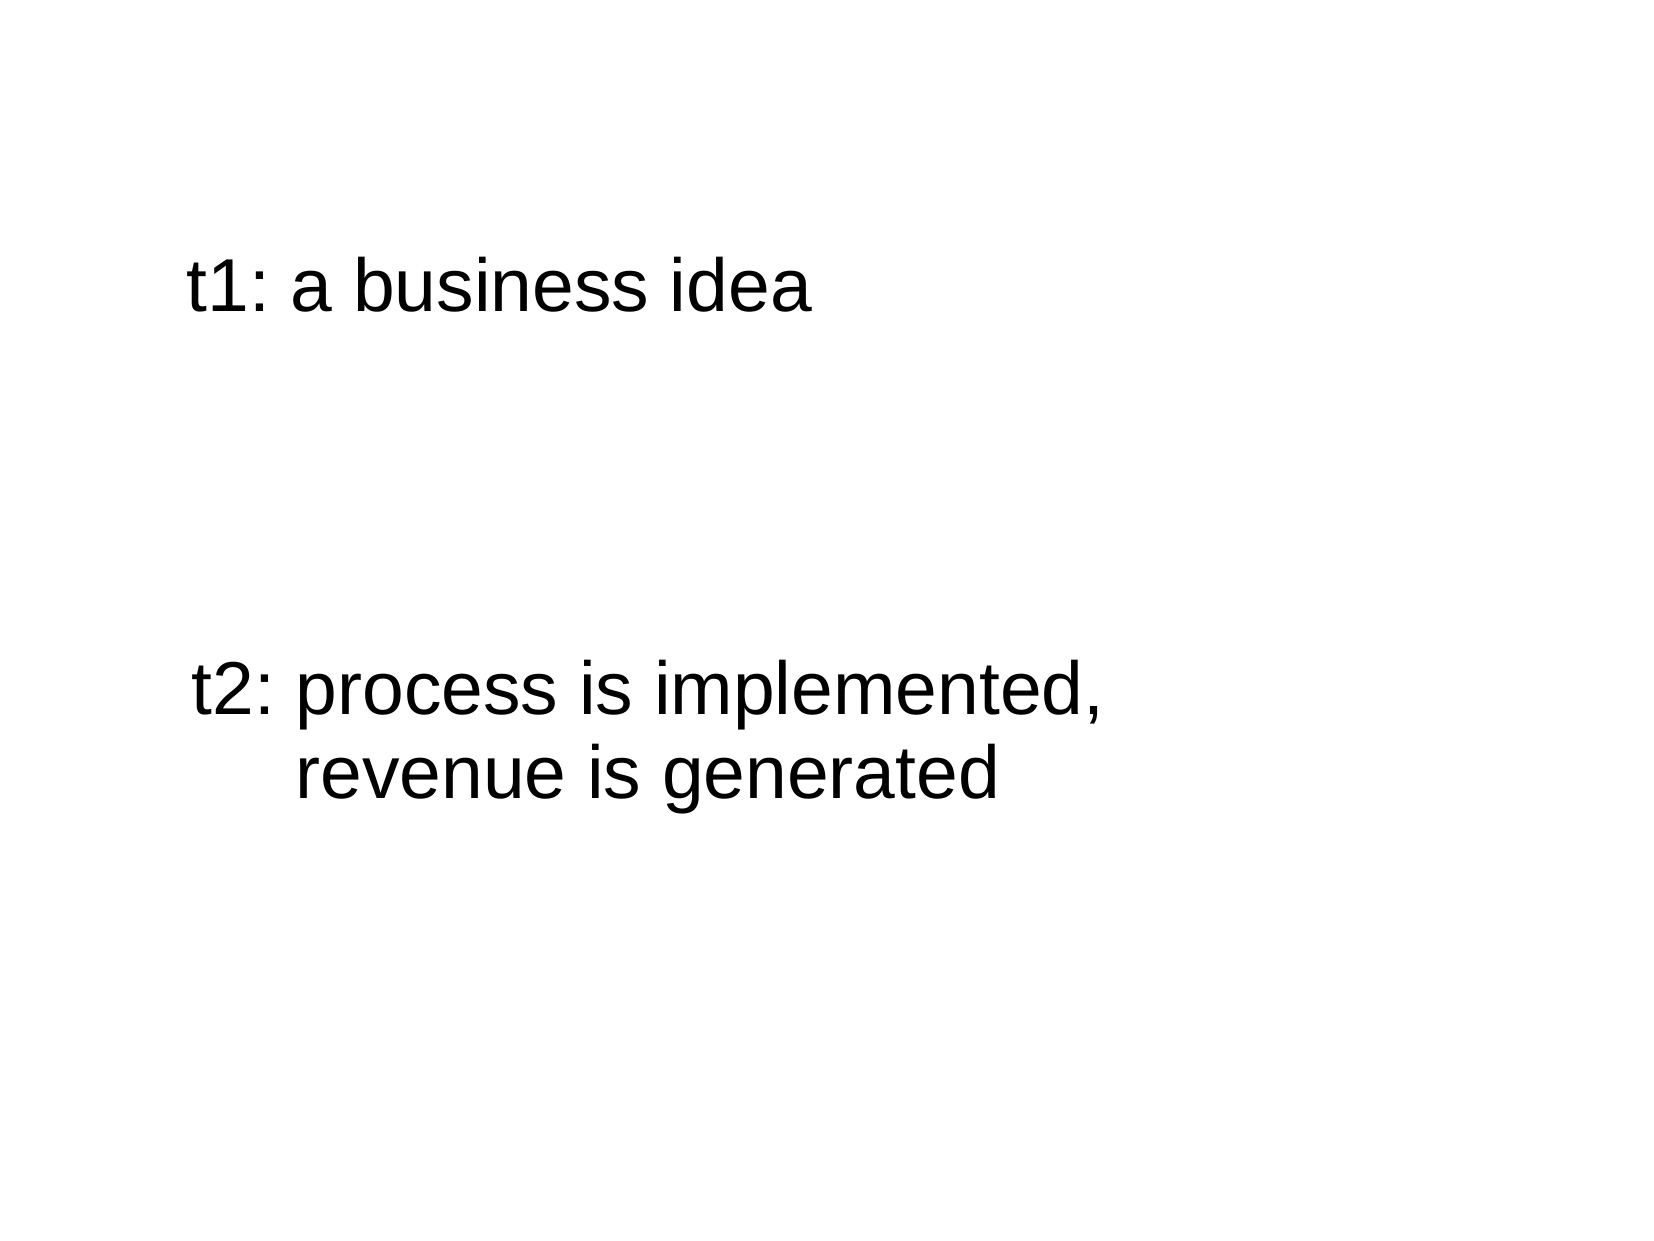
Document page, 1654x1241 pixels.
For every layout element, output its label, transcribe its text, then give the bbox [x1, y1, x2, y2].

text_box t2: process is implemented, revenue is generated [177, 639, 1255, 829]
text_box t1: a business idea [172, 236, 895, 339]
